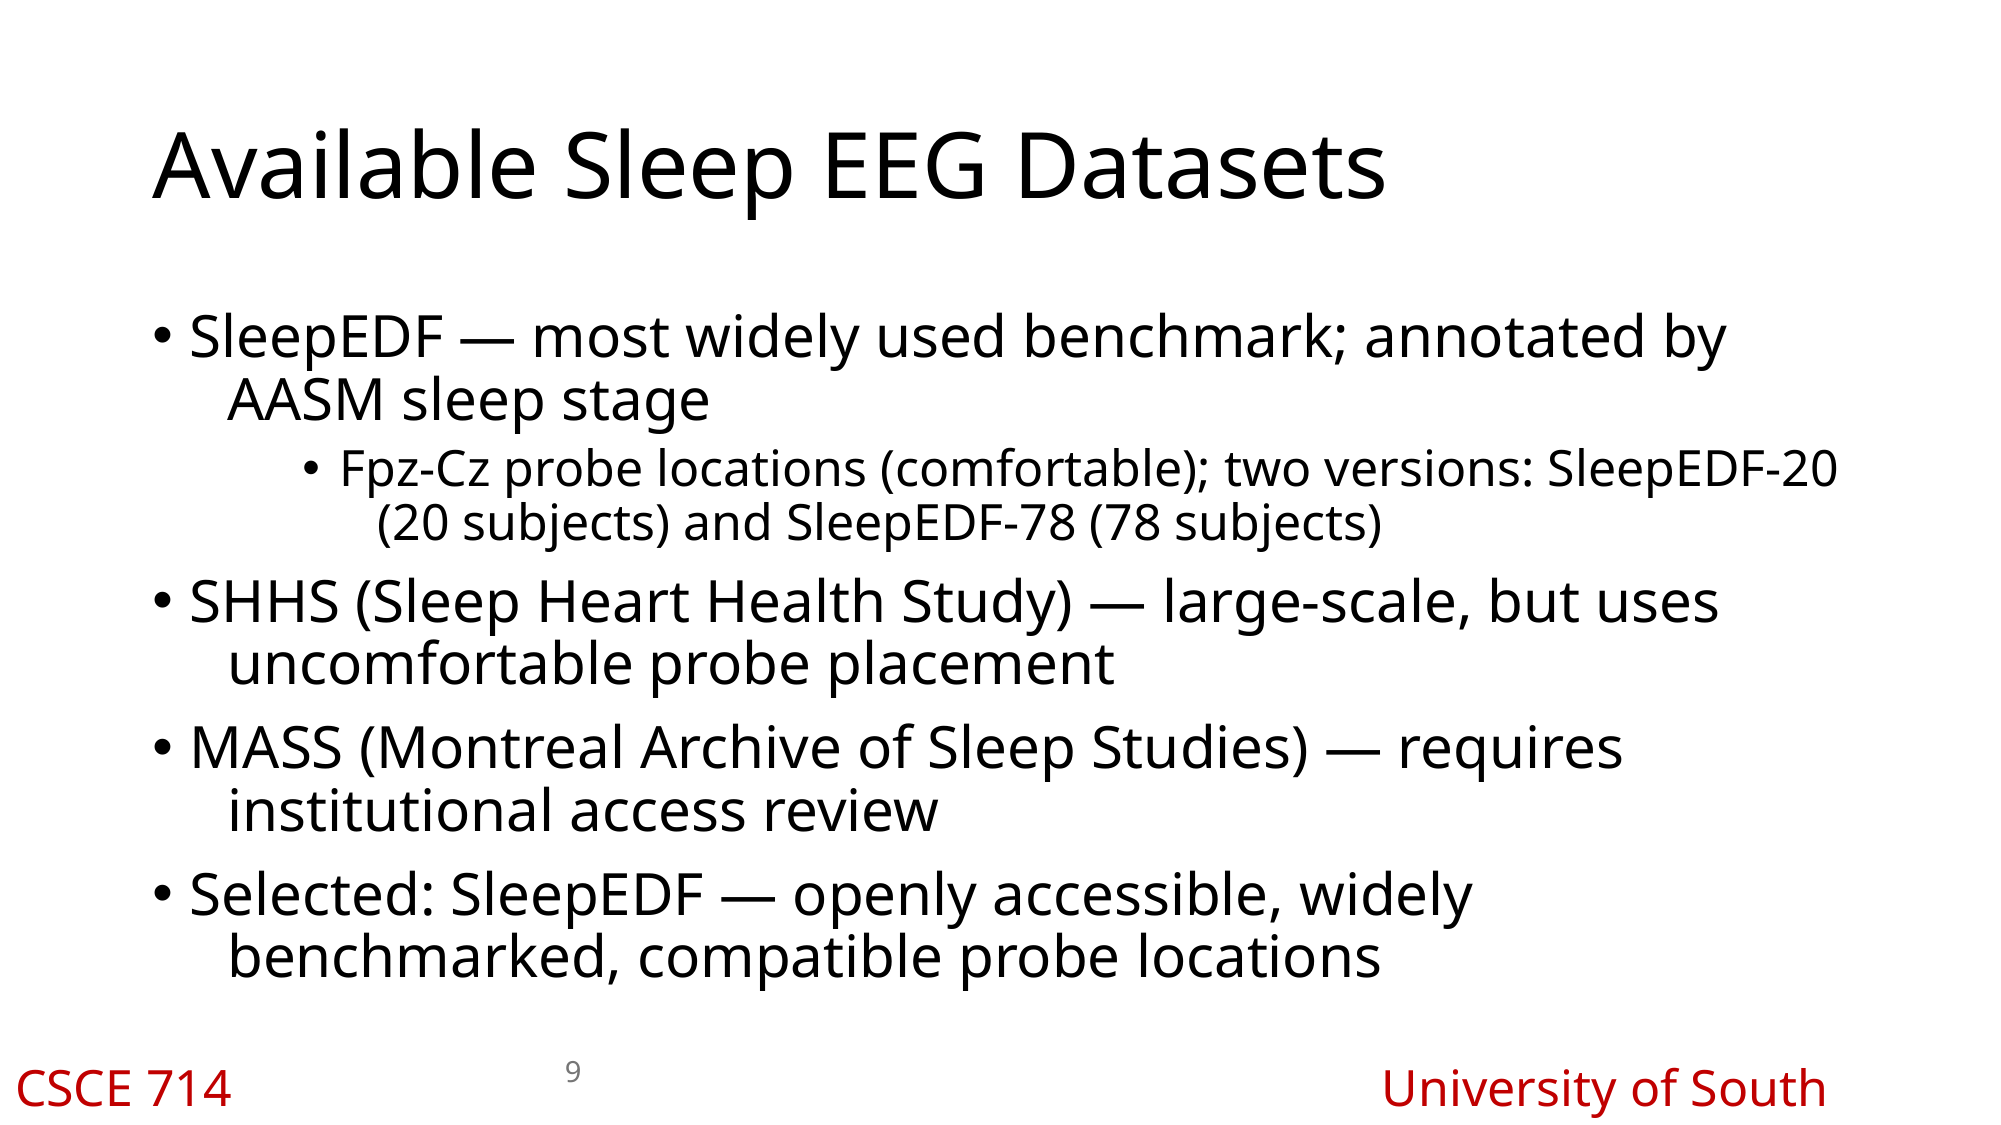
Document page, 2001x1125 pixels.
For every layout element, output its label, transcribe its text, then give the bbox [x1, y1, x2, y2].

title Available Sleep EEG Datasets [137, 59, 1863, 278]
list SleepEDF — most widely used benchmark; annotated by AASM sleep stage Fpz-Cz probe locations (comfortable); two versions: SleepEDF-20 (20 subjects) and SleepEDF-78 (78 subjects) SHHS (Sleep Heart Health Study) — large-scale, but uses uncomfortable probe placement MASS (Montreal Archive of Sleep Studies) — requires institutional access review Selected: SleepEDF — openly accessible, widely benchmarked, compatible probe locations [137, 299, 1863, 1014]
text_box University of South Carolina [1366, 1049, 2000, 1125]
text_box CSCE 714 [0, 1049, 249, 1125]
text_box [549, 1042, 1000, 1103]
